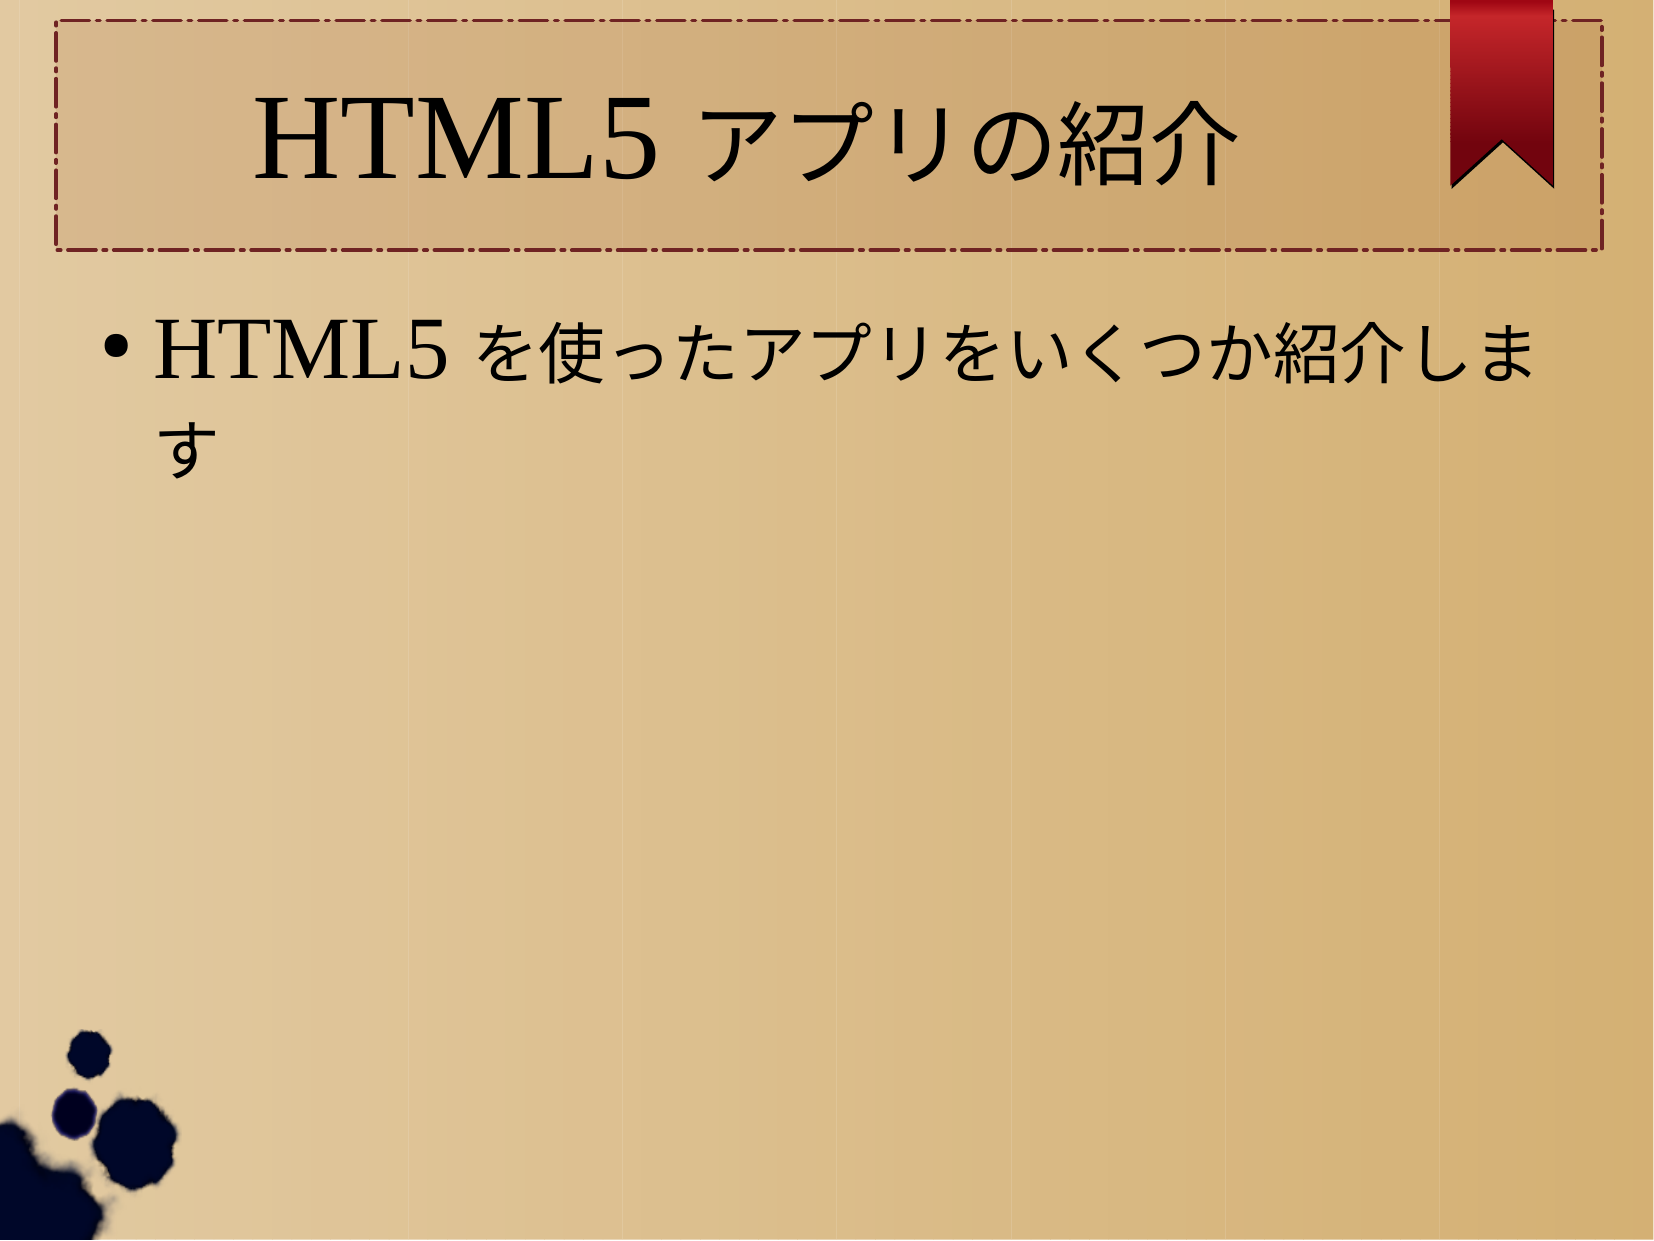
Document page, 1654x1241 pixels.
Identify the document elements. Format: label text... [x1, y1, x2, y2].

list HTML5 を使ったアプリをいくつか紹介します [82, 299, 1571, 1019]
title HTML5 アプリの紹介 [82, 47, 1412, 229]
